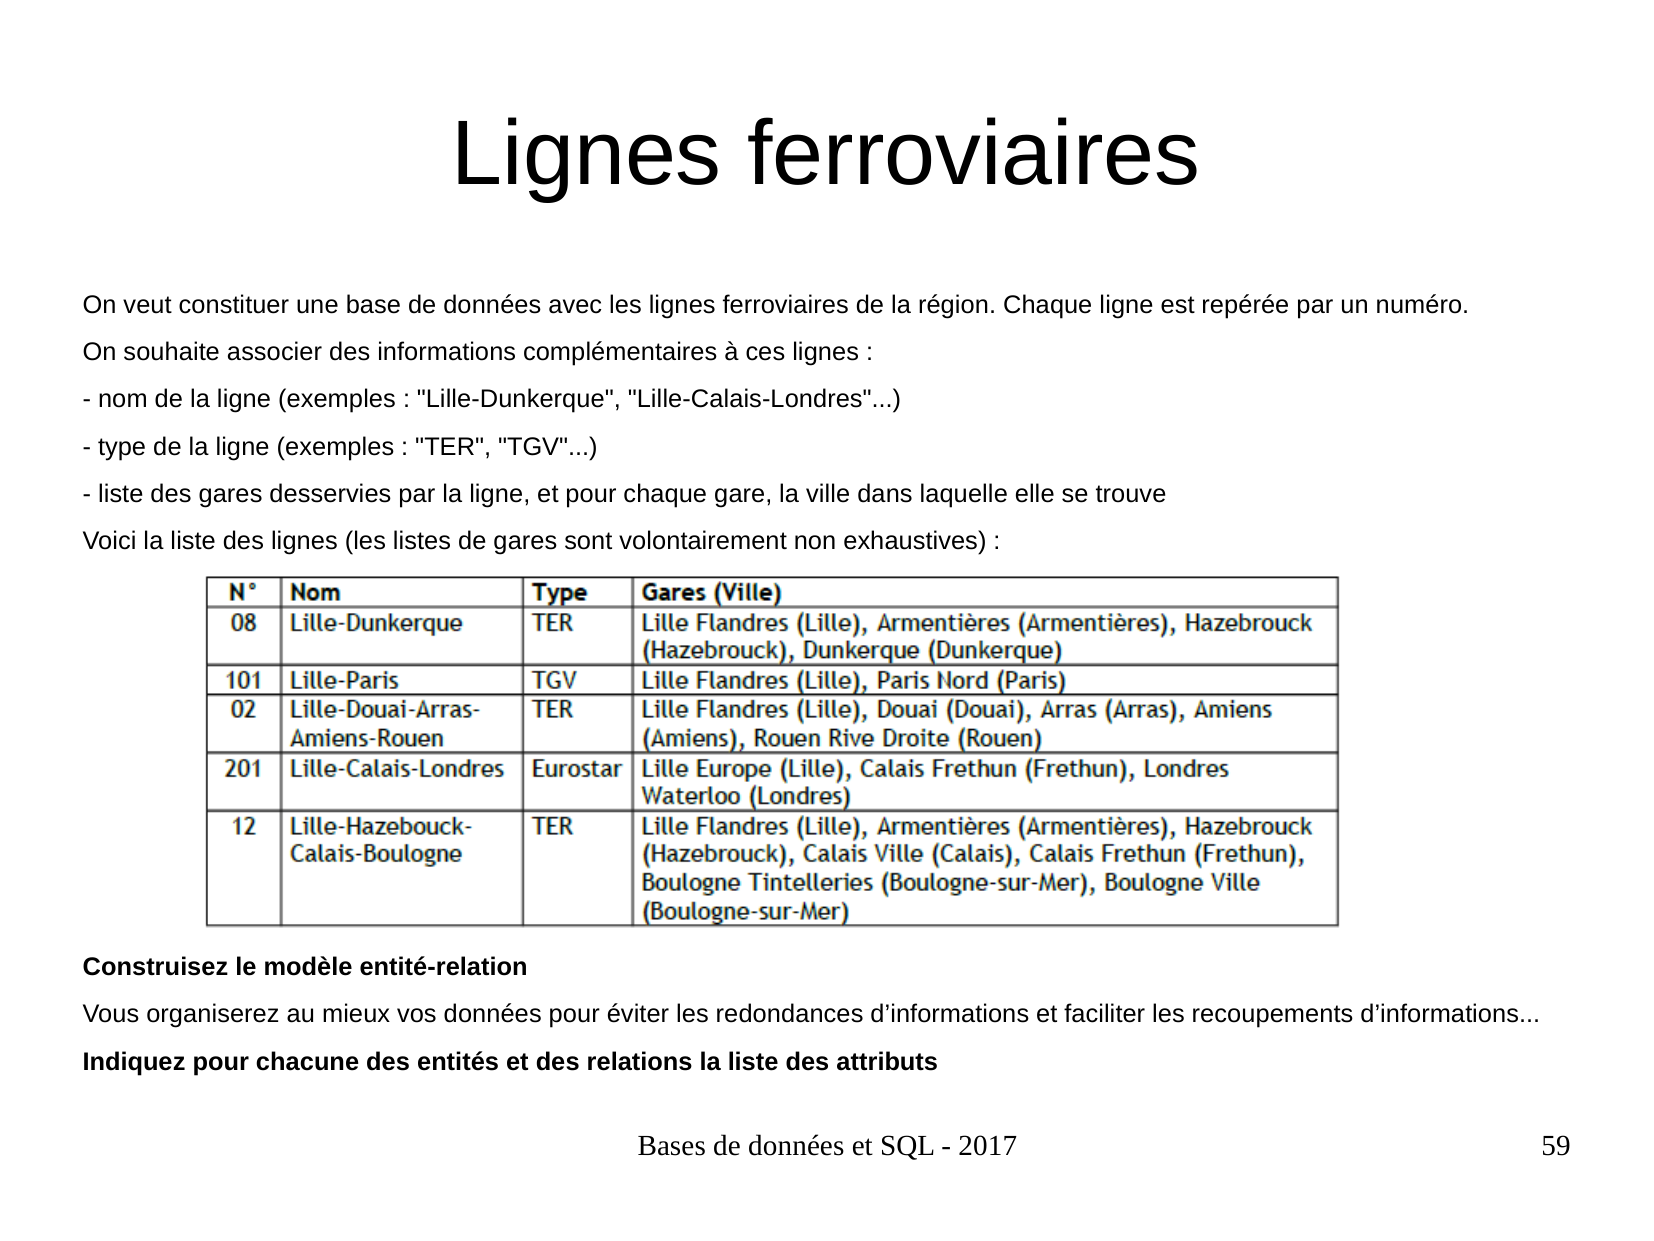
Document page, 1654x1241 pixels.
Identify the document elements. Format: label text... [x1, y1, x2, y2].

title Lignes ferroviaires [82, 50, 1571, 256]
list On veut constituer une base de données avec les lignes ferroviaires de la région. Chaque ligne est repérée par un numéro. On souhaite associer des informations complémentaires à ces lignes : - nom de la ligne (exemples : "Lille-Dunkerque", "Lille-Calais-Londres"...) - type de la ligne (exemples : "TER", "TGV"...) - liste des gares desservies par la ligne, et pour chaque gare, la ville dans laquelle elle se trouve Voici la liste des lignes (les listes de gares sont volontairement non exhaustives) : Construisez le modèle entité-relation Vous organiserez au mieux vos données pour éviter les redondances d’informations et faciliter les recoupements d’informations... Indiquez pour chacune des entités et des relations la liste des attributs [82, 290, 1571, 1109]
picture [200, 572, 1344, 931]
